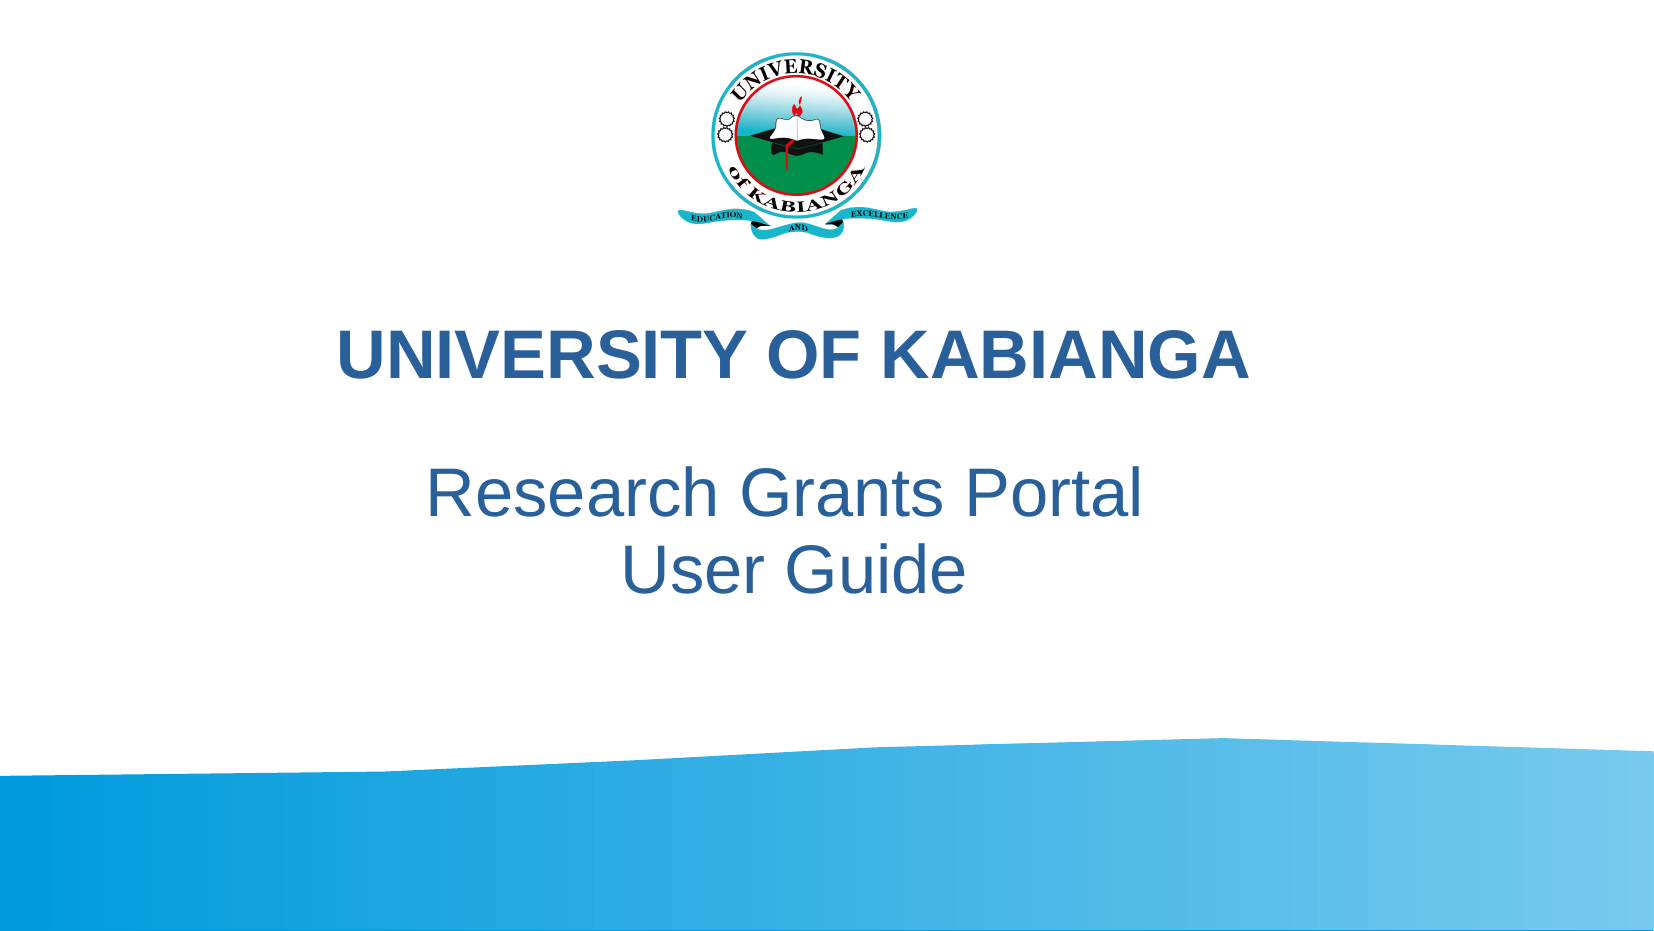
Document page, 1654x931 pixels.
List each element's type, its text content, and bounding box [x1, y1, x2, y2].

picture [661, 43, 928, 249]
title Research Grants Portal User Guide [263, 442, 1326, 621]
title UNIVERSITY OF KABIANGA [112, 265, 1477, 443]
